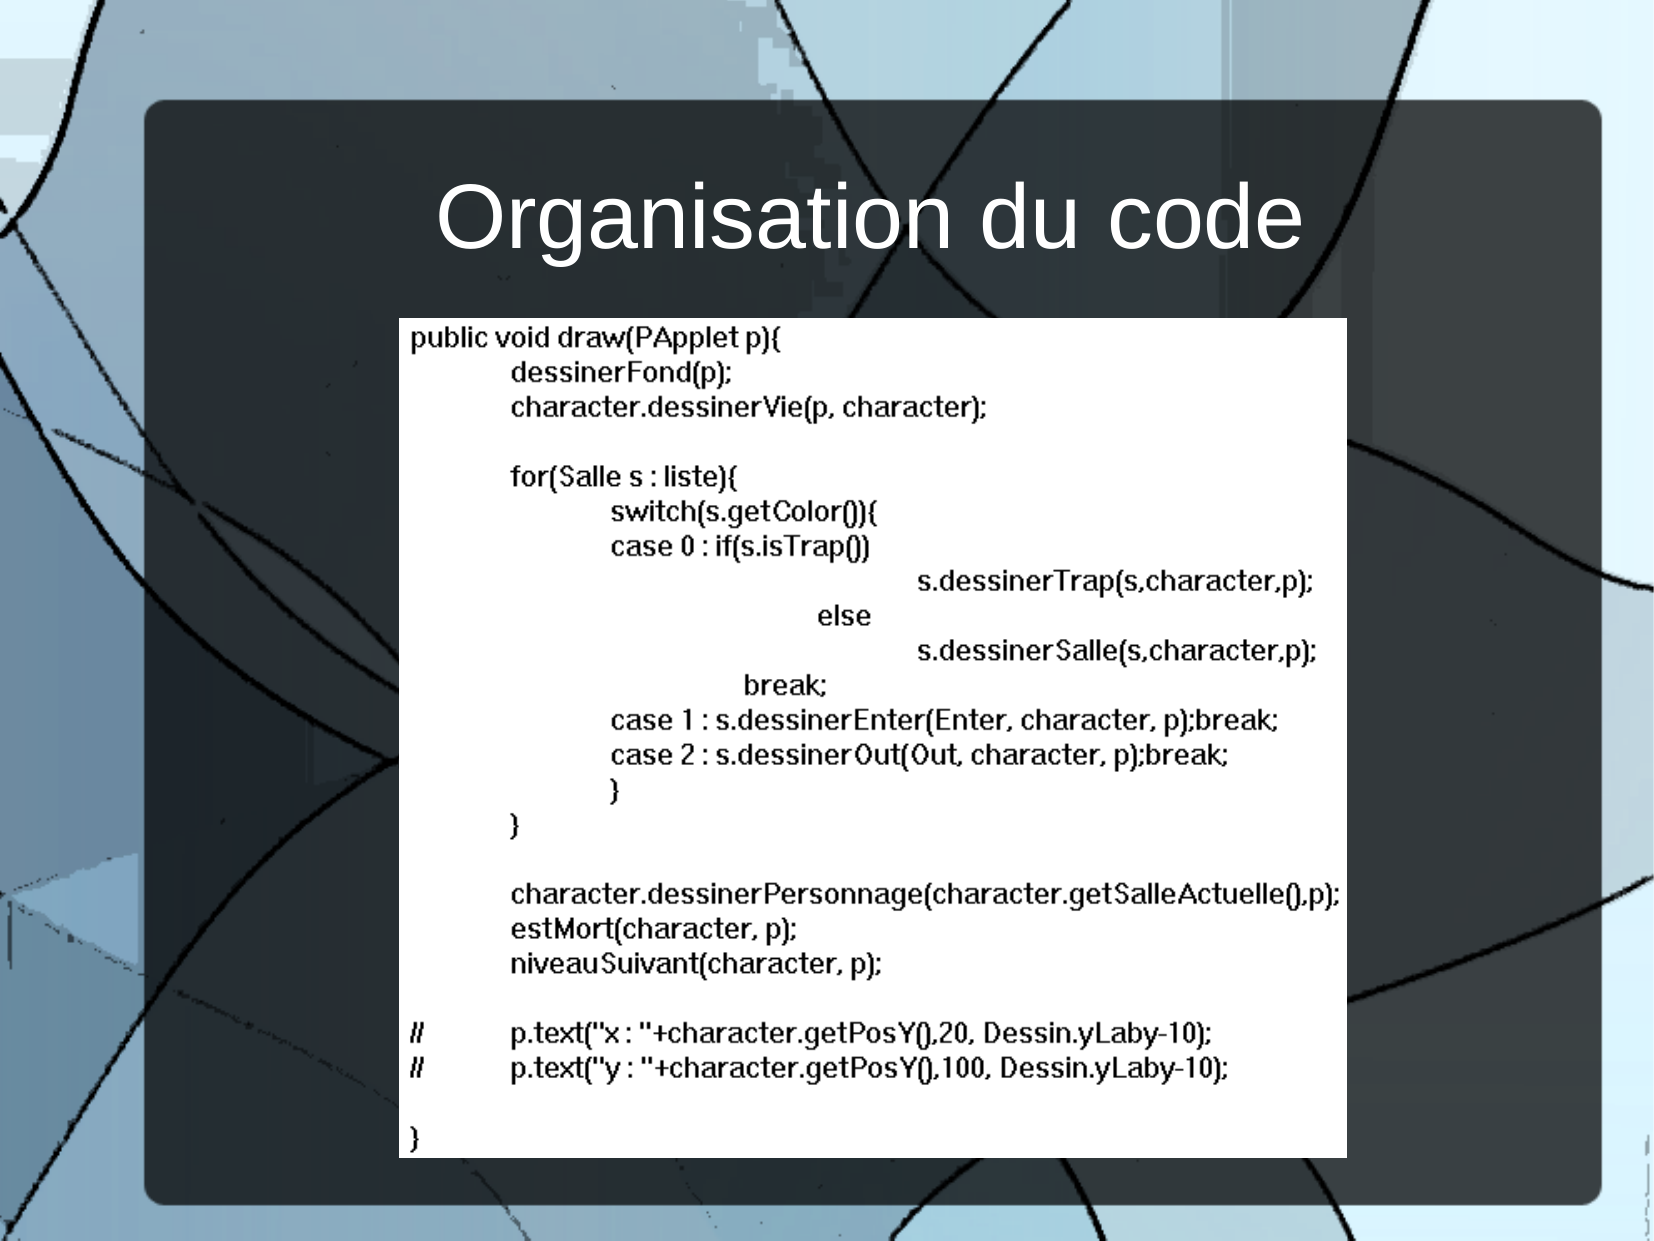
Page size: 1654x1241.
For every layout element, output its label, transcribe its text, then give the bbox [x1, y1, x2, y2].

title Organisation du code [159, 115, 1583, 318]
picture [0, 0, 1654, 1241]
